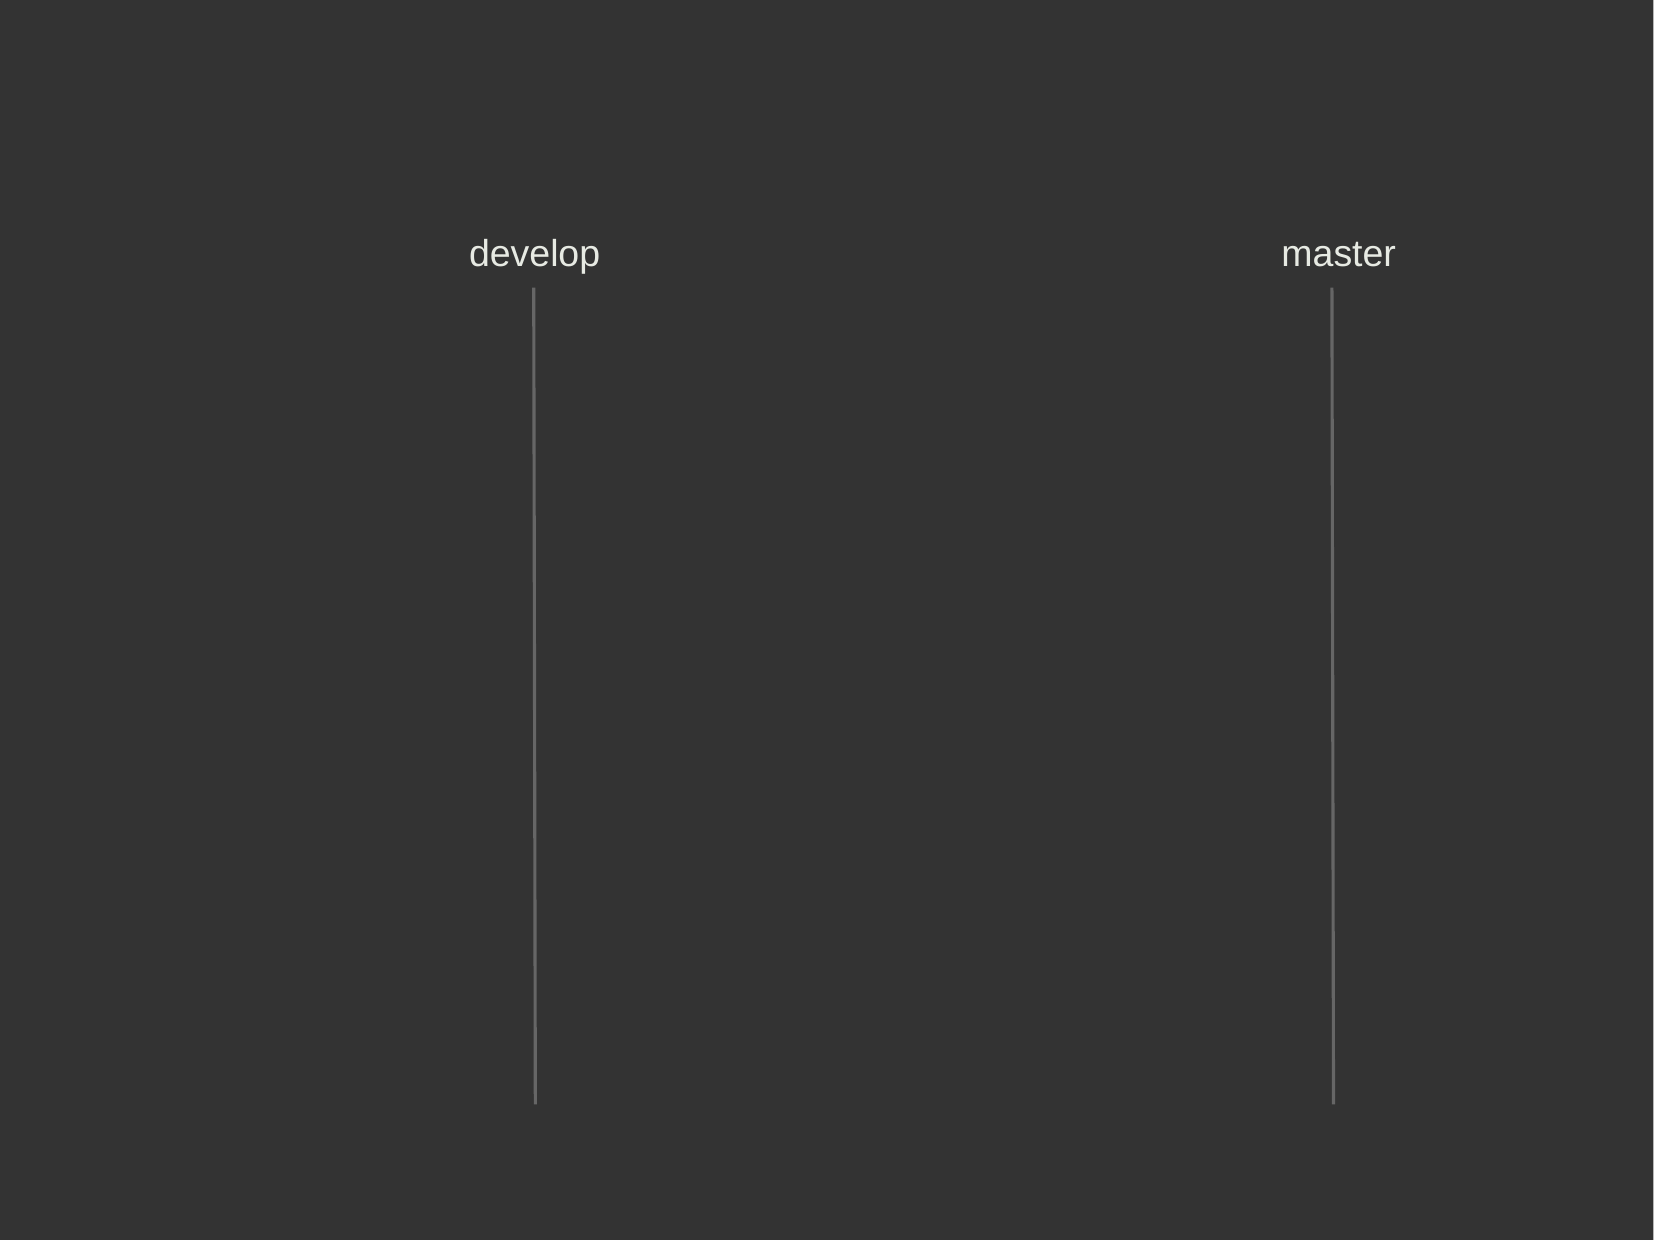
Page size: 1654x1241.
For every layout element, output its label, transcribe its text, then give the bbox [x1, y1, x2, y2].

text_box master [1230, 213, 1447, 288]
text_box develop [426, 213, 643, 288]
